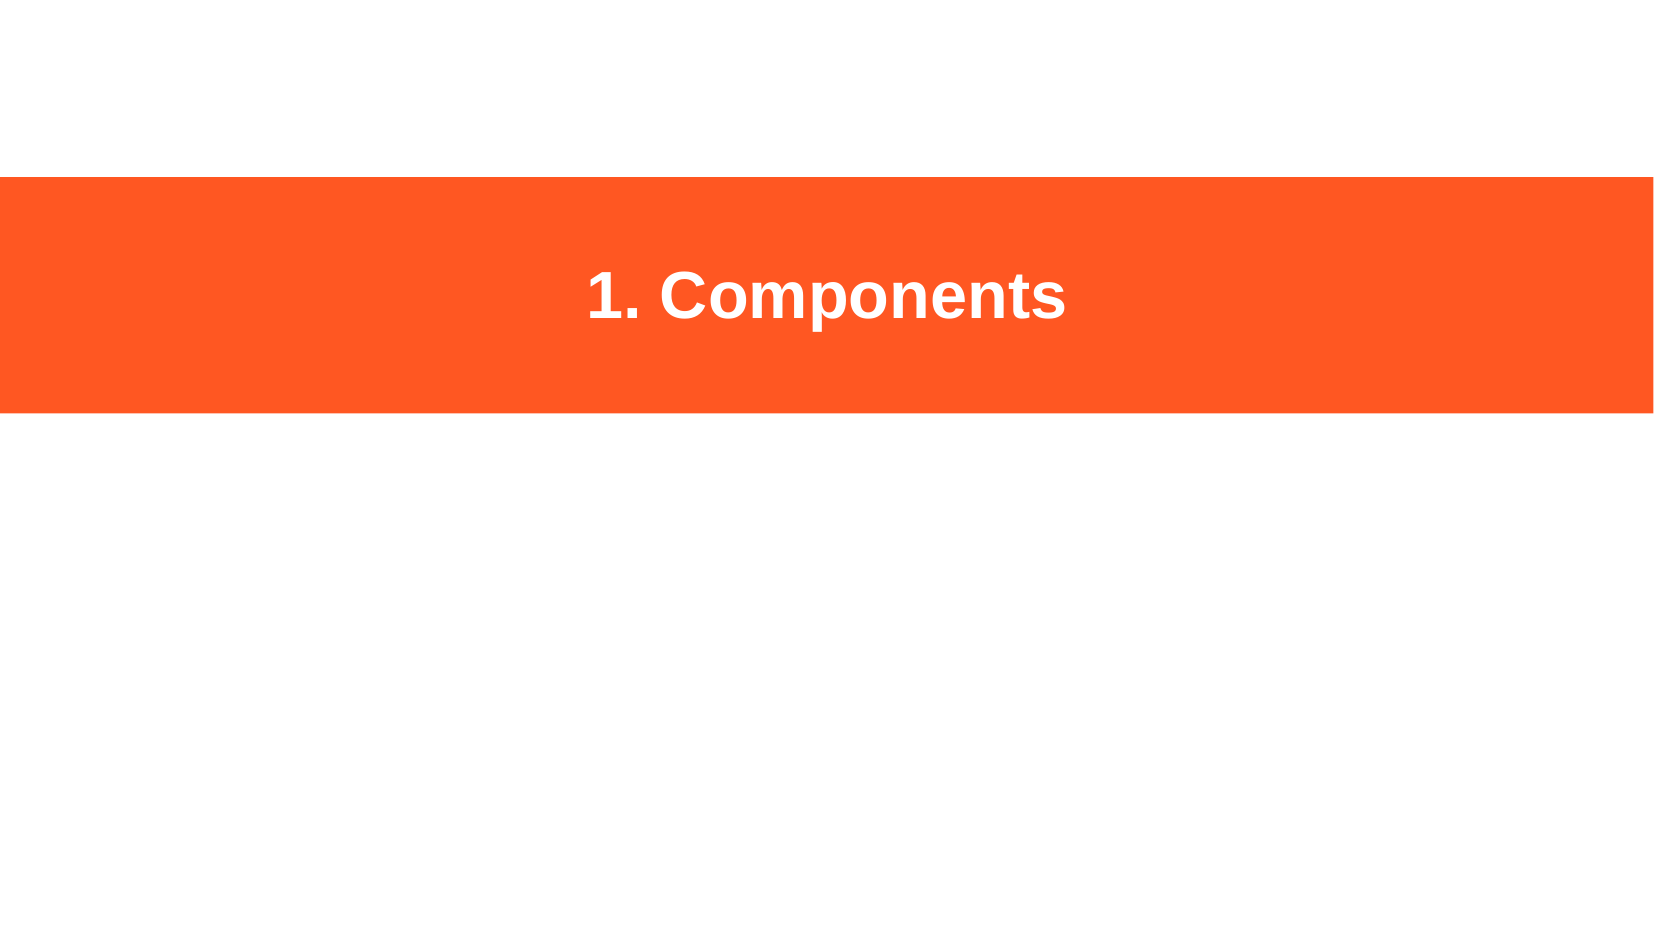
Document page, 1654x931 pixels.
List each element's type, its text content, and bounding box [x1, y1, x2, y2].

title 1. Components [0, 177, 1654, 414]
